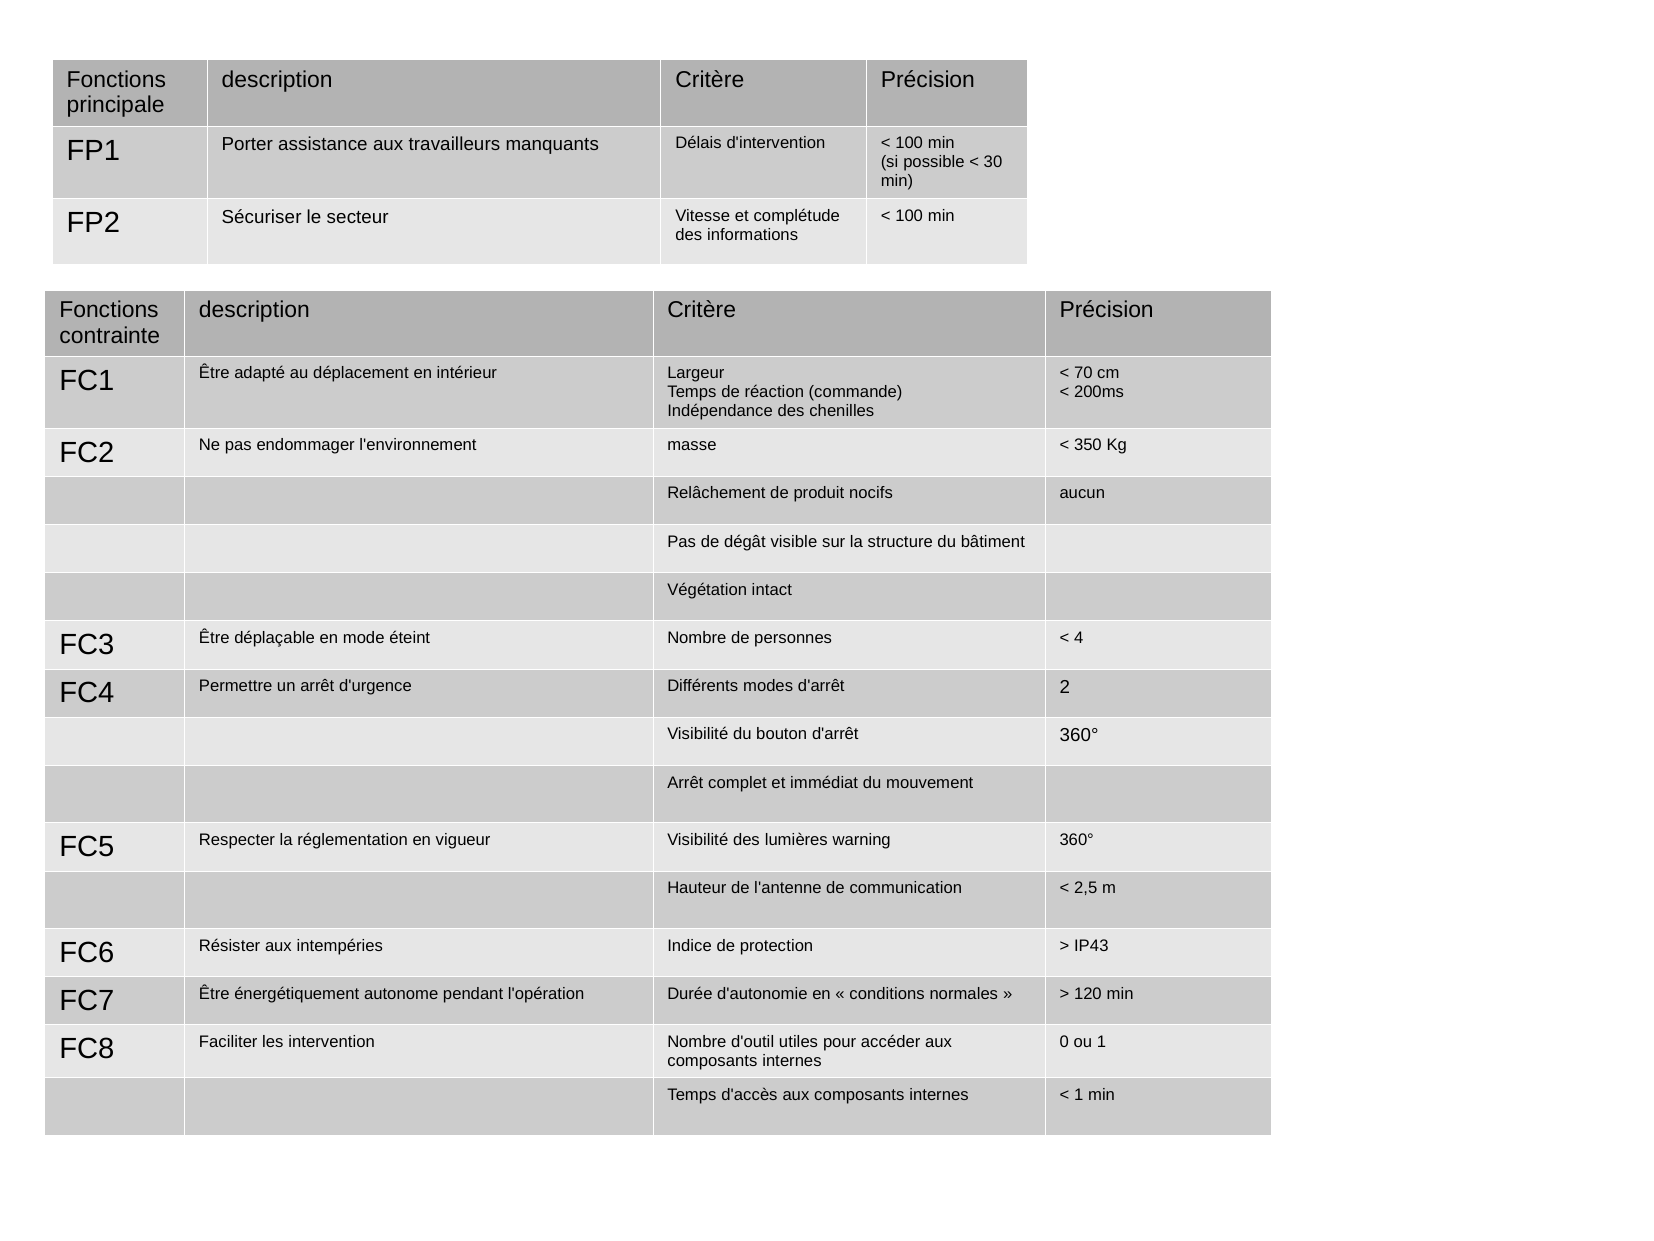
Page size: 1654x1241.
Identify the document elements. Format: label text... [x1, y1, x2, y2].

table_cell [185, 718, 653, 765]
table_cell Végétation intact [654, 573, 1045, 620]
table_cell Être énergétiquement autonome pendant l'opération [185, 977, 653, 1024]
table_cell Temps d'accès aux composants internes [654, 1078, 1045, 1135]
table_cell Porter assistance aux travailleurs manquants [208, 127, 660, 198]
table_cell [1046, 525, 1271, 572]
table_cell [185, 477, 653, 524]
table_cell Visibilité des lumières warning [654, 823, 1045, 871]
table_cell < 4 [1046, 621, 1271, 669]
table_cell FP2 [53, 199, 207, 264]
table_cell [45, 573, 184, 620]
table_cell [45, 477, 184, 524]
table_cell Permettre un arrêt d'urgence [185, 670, 653, 717]
table_cell FC6 [45, 929, 184, 976]
table_cell < 70 cm < 200ms [1046, 357, 1271, 428]
table_header Précision [1046, 291, 1271, 356]
table_cell 360° [1046, 718, 1271, 765]
table_cell Arrêt complet et immédiat du mouvement [654, 766, 1045, 822]
table_cell Vitesse et complétude des informations [661, 199, 866, 264]
table_cell < 350 Kg [1046, 429, 1271, 476]
table_header Critère [654, 291, 1045, 356]
table_cell 0 ou 1 [1046, 1025, 1271, 1077]
table_cell masse [654, 429, 1045, 476]
table_cell Être déplaçable en mode éteint [185, 621, 653, 669]
table_header Précision [867, 60, 1027, 126]
table_cell Sécuriser le secteur [208, 199, 660, 264]
table_cell [45, 525, 184, 572]
table_cell FC1 [45, 357, 184, 428]
table_cell Nombre d'outil utiles pour accéder aux composants internes [654, 1025, 1045, 1077]
table_header Fonctions principale [53, 60, 207, 126]
table_cell Différents modes d'arrêt [654, 670, 1045, 717]
table_cell FC5 [45, 823, 184, 871]
table_cell < 100 min [867, 199, 1027, 264]
table_cell Faciliter les intervention [185, 1025, 653, 1077]
table_cell FC3 [45, 621, 184, 669]
table_cell [185, 766, 653, 822]
table_cell [45, 718, 184, 765]
table_header description [208, 60, 660, 126]
table_cell [185, 872, 653, 928]
table_cell [1046, 573, 1271, 620]
table_cell Largeur Temps de réaction (commande) Indépendance des chenilles [654, 357, 1045, 428]
table_cell > IP43 [1046, 929, 1271, 976]
table_cell FC8 [45, 1025, 184, 1077]
table_cell [185, 573, 653, 620]
table_cell aucun [1046, 477, 1271, 524]
table_cell 2 [1046, 670, 1271, 717]
table_header description [185, 291, 653, 356]
table_cell [1046, 766, 1271, 822]
table_cell FC4 [45, 670, 184, 717]
table_cell [185, 1078, 653, 1135]
table_cell Relâchement de produit nocifs [654, 477, 1045, 524]
table_cell Être adapté au déplacement en intérieur [185, 357, 653, 428]
table_cell Nombre de personnes [654, 621, 1045, 669]
table_cell Respecter la réglementation en vigueur [185, 823, 653, 871]
table_cell Visibilité du bouton d'arrêt [654, 718, 1045, 765]
table_cell < 2,5 m [1046, 872, 1271, 928]
table_cell Ne pas endommager l'environnement [185, 429, 653, 476]
table_cell Résister aux intempéries [185, 929, 653, 976]
table_cell Délais d'intervention [661, 127, 866, 198]
table_cell FC7 [45, 977, 184, 1024]
table_cell [45, 1078, 184, 1135]
table_header Fonctions contrainte [45, 291, 184, 356]
table_cell FC2 [45, 429, 184, 476]
table_cell Hauteur de l'antenne de communication [654, 872, 1045, 928]
table_cell Indice de protection [654, 929, 1045, 976]
table_cell FP1 [53, 127, 207, 198]
table_cell [45, 766, 184, 822]
table_cell < 1 min [1046, 1078, 1271, 1135]
table_cell Durée d'autonomie en « conditions normales » [654, 977, 1045, 1024]
table_cell < 100 min (si possible < 30 min) [867, 127, 1027, 198]
table_cell [185, 525, 653, 572]
table_cell > 120 min [1046, 977, 1271, 1024]
table_header Critère [661, 60, 866, 126]
table_cell 360° [1046, 823, 1271, 871]
table_cell Pas de dégât visible sur la structure du bâtiment [654, 525, 1045, 572]
table_cell [45, 872, 184, 928]
